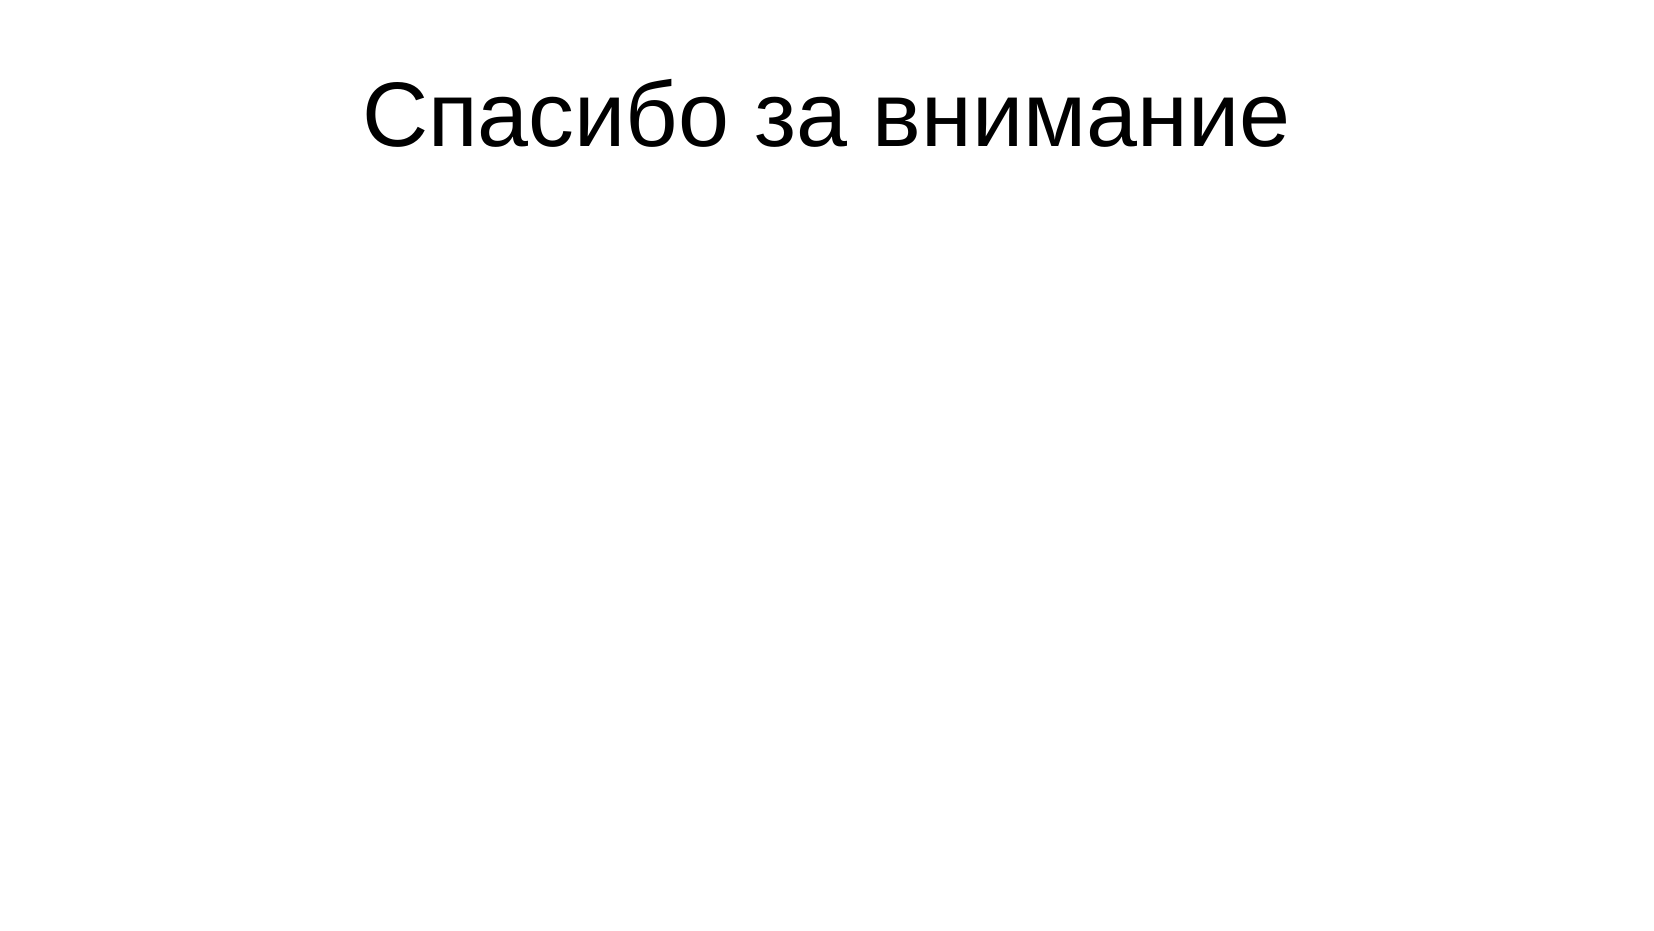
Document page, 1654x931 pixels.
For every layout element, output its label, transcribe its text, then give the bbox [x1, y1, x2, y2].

title Спасибо за внимание [82, 37, 1571, 193]
